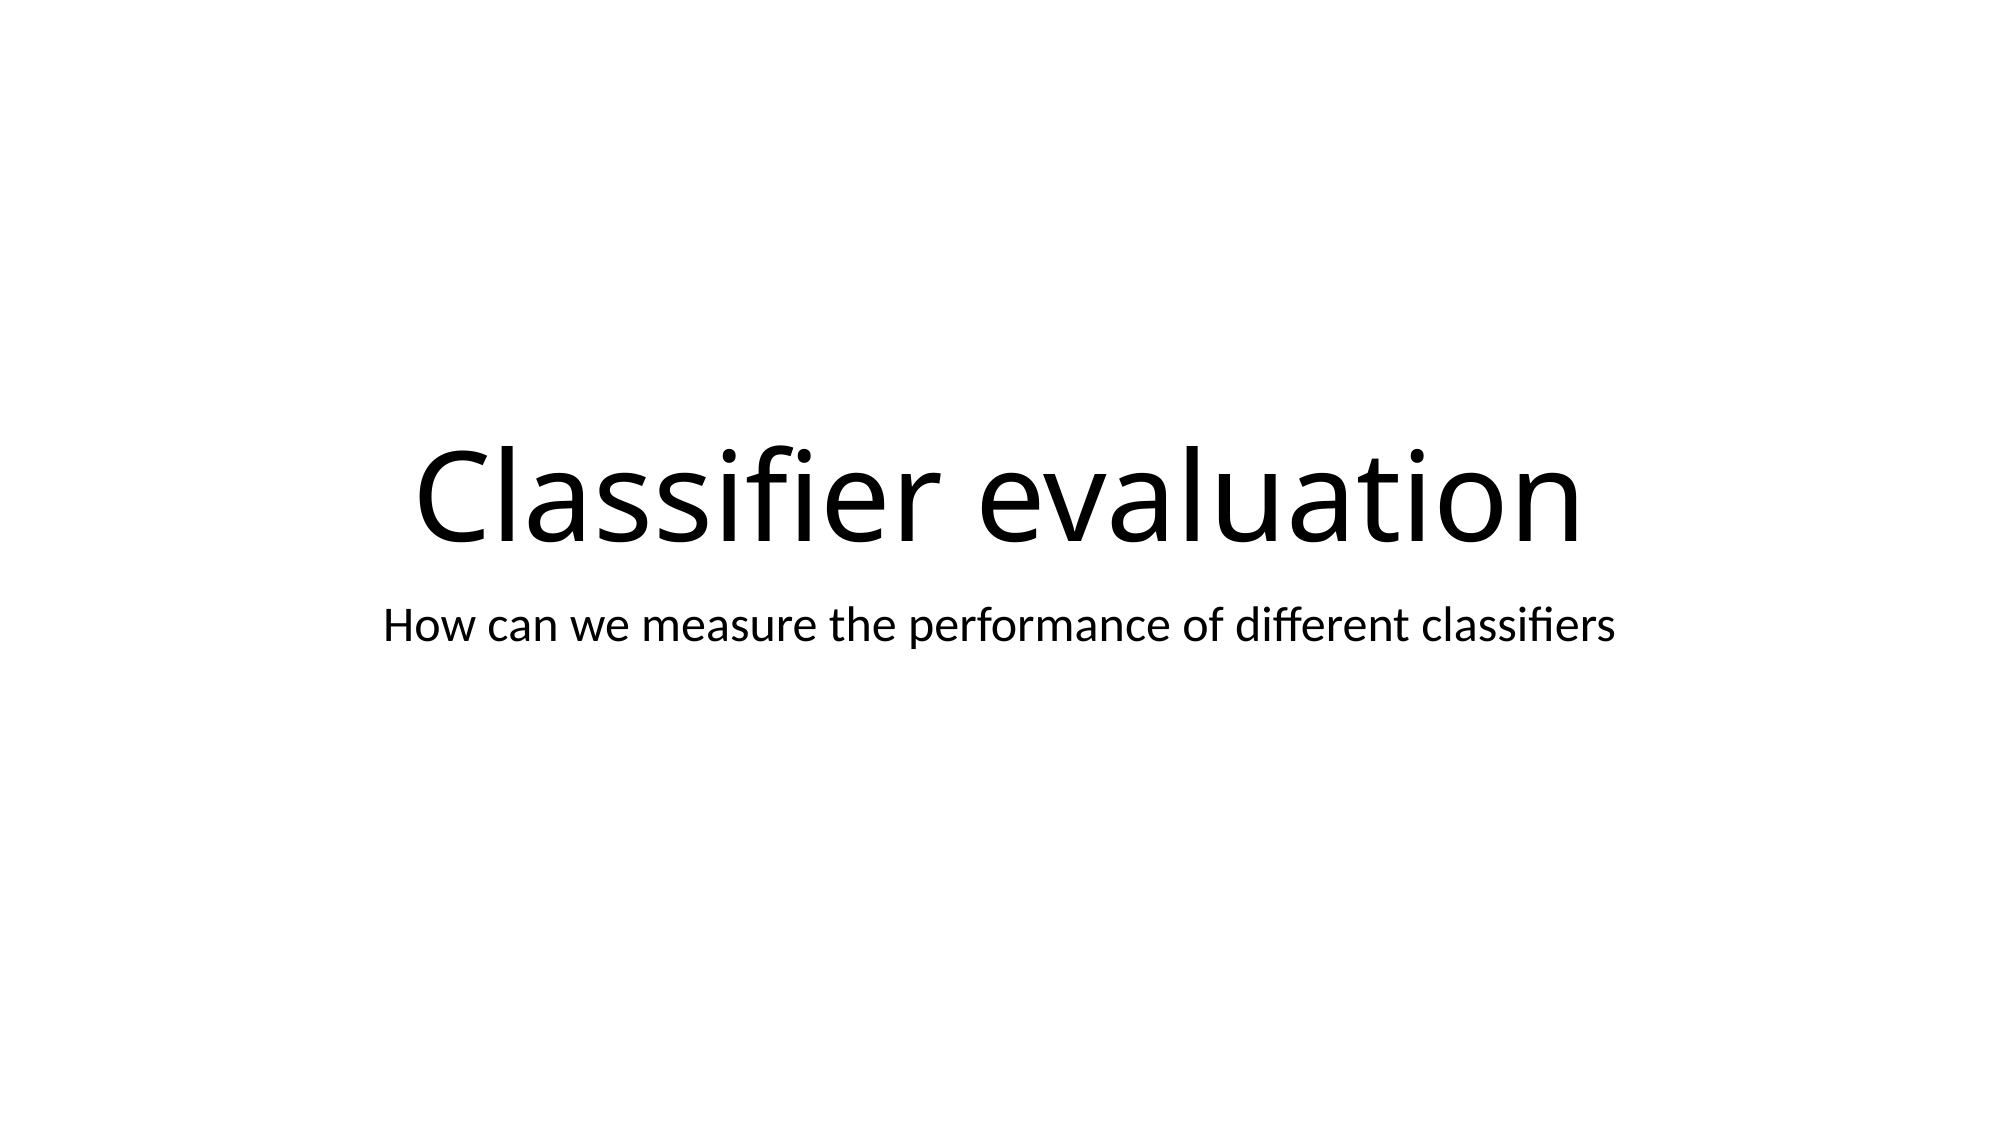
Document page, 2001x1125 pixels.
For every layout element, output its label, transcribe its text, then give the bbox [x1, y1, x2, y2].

title Classifier evaluation [249, 184, 1750, 576]
subtitle How can we measure the performance of different classifiers [249, 590, 1750, 863]
